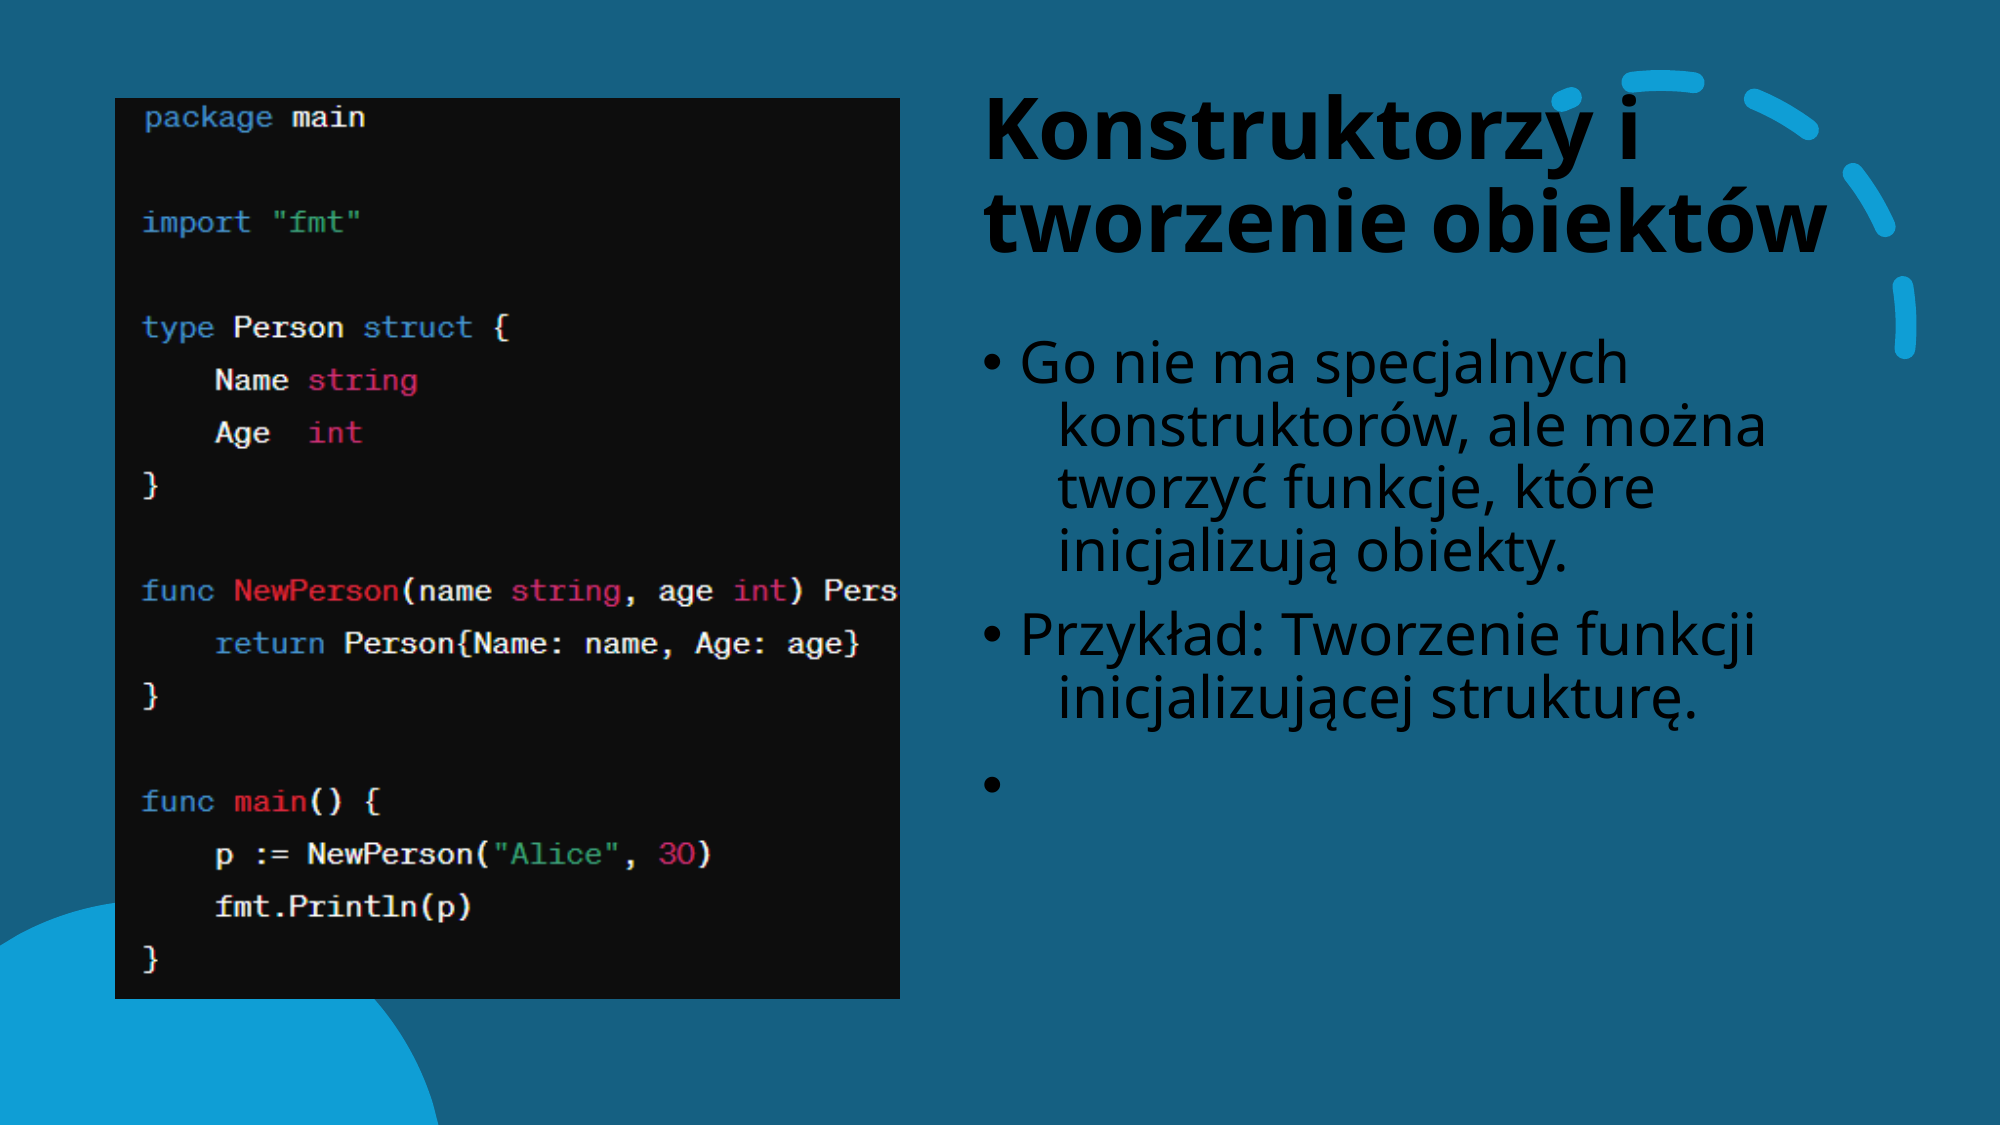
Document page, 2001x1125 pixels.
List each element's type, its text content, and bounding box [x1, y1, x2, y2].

picture [115, 98, 900, 999]
list Go nie ma specjalnych konstruktorów, ale można tworzyć funkcje, które inicjalizują obiekty. Przykład: Tworzenie funkcji inicjalizującej strukturę. [967, 325, 1863, 1014]
text_box [0, 0, 2000, 1125]
title Konstruktorzy i tworzenie obiektów [967, 78, 1863, 297]
